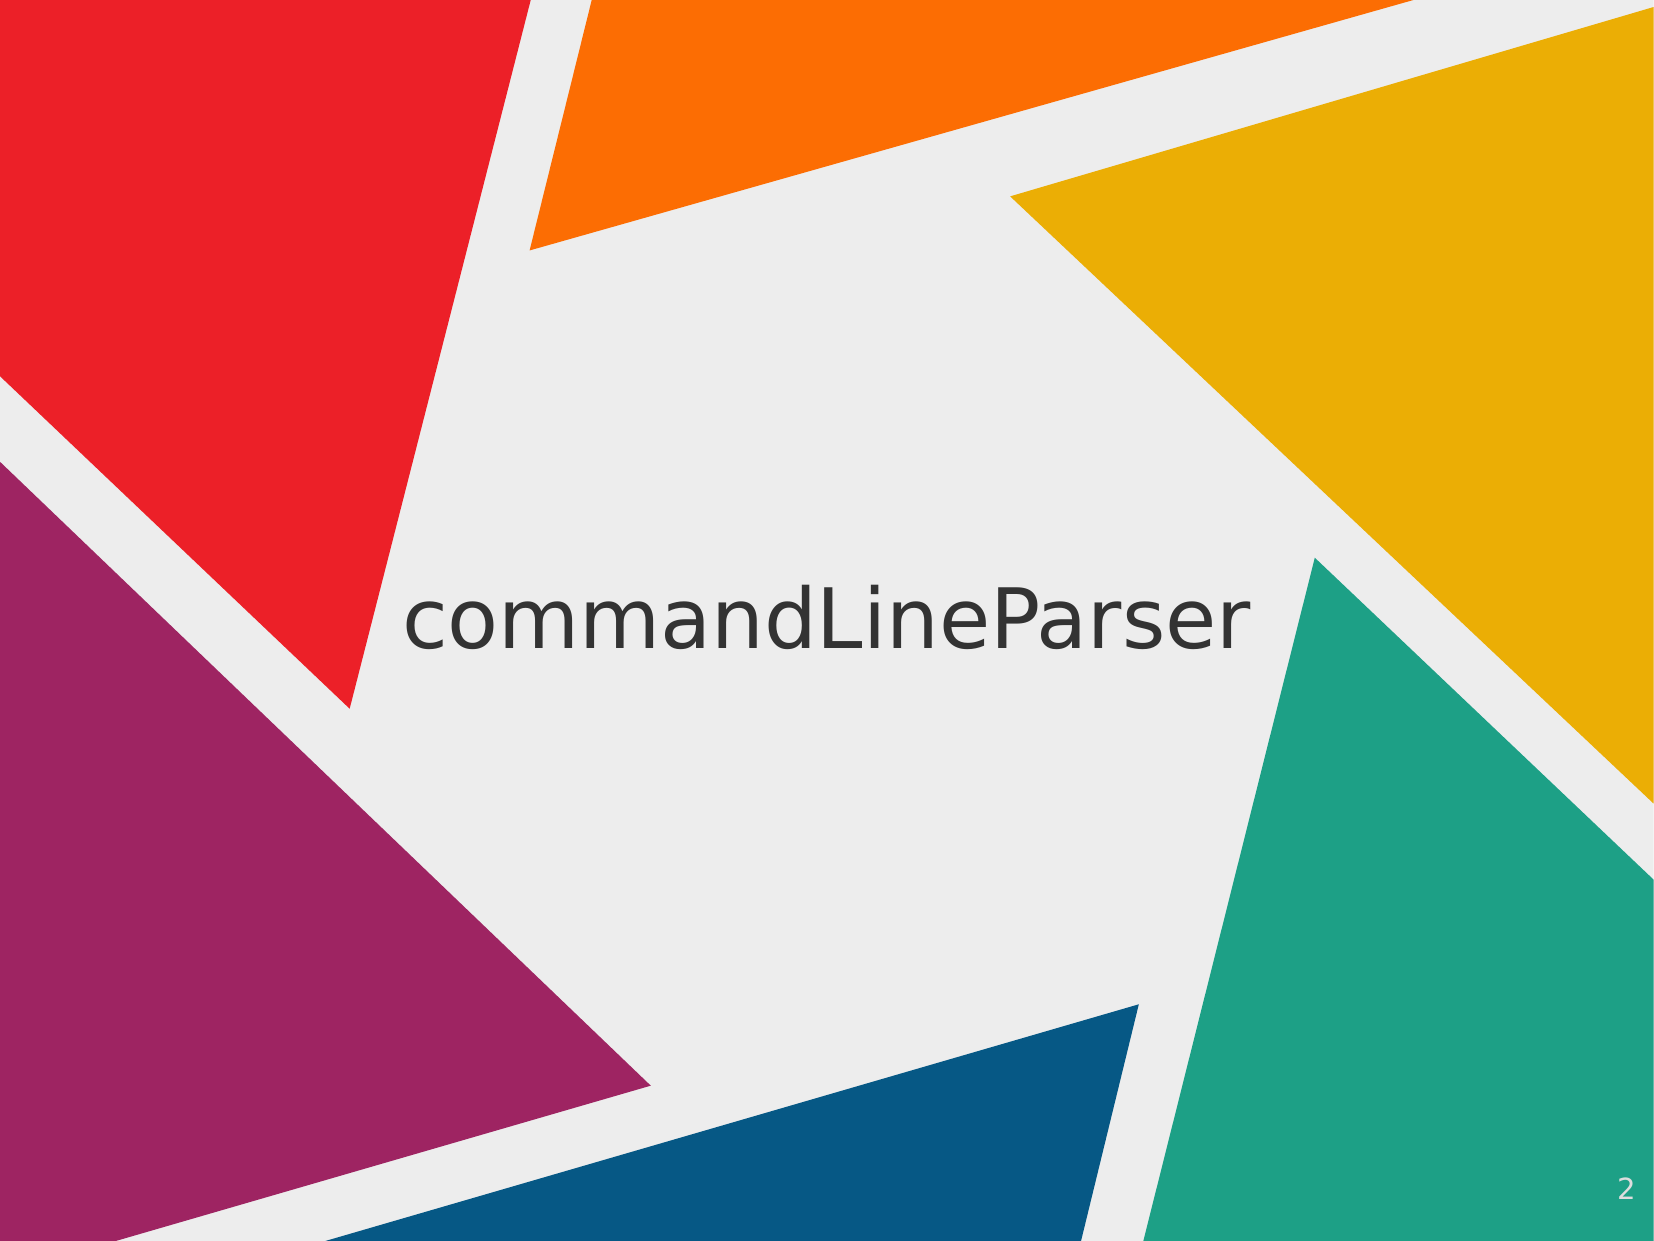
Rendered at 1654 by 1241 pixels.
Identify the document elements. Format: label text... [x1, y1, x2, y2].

title commandLineParser [389, 516, 1264, 724]
